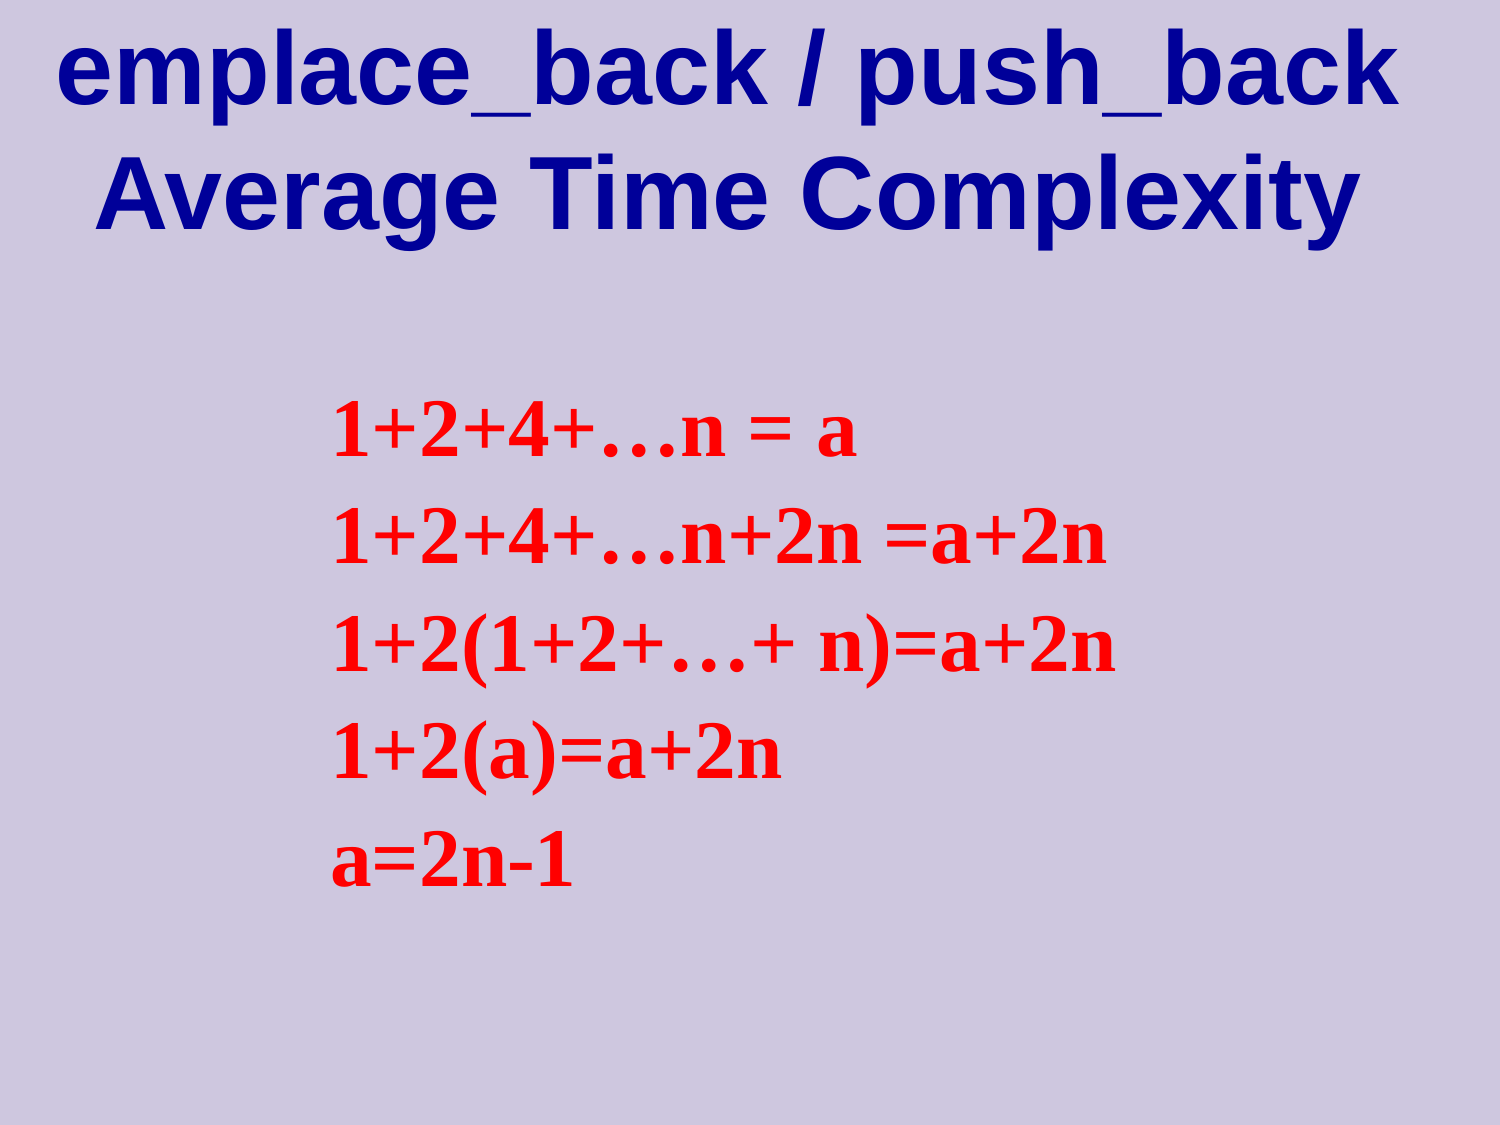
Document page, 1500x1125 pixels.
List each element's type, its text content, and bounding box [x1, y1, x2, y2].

title emplace_back / push_back Average Time Complexity [51, 0, 1406, 250]
text_box 1+2+4+…n = a 1+2+4+…n+2n =a+2n 1+2(1+2+…+ n)=a+2n 1+2(a)=a+2n a=2n-1 [237, 374, 1350, 913]
